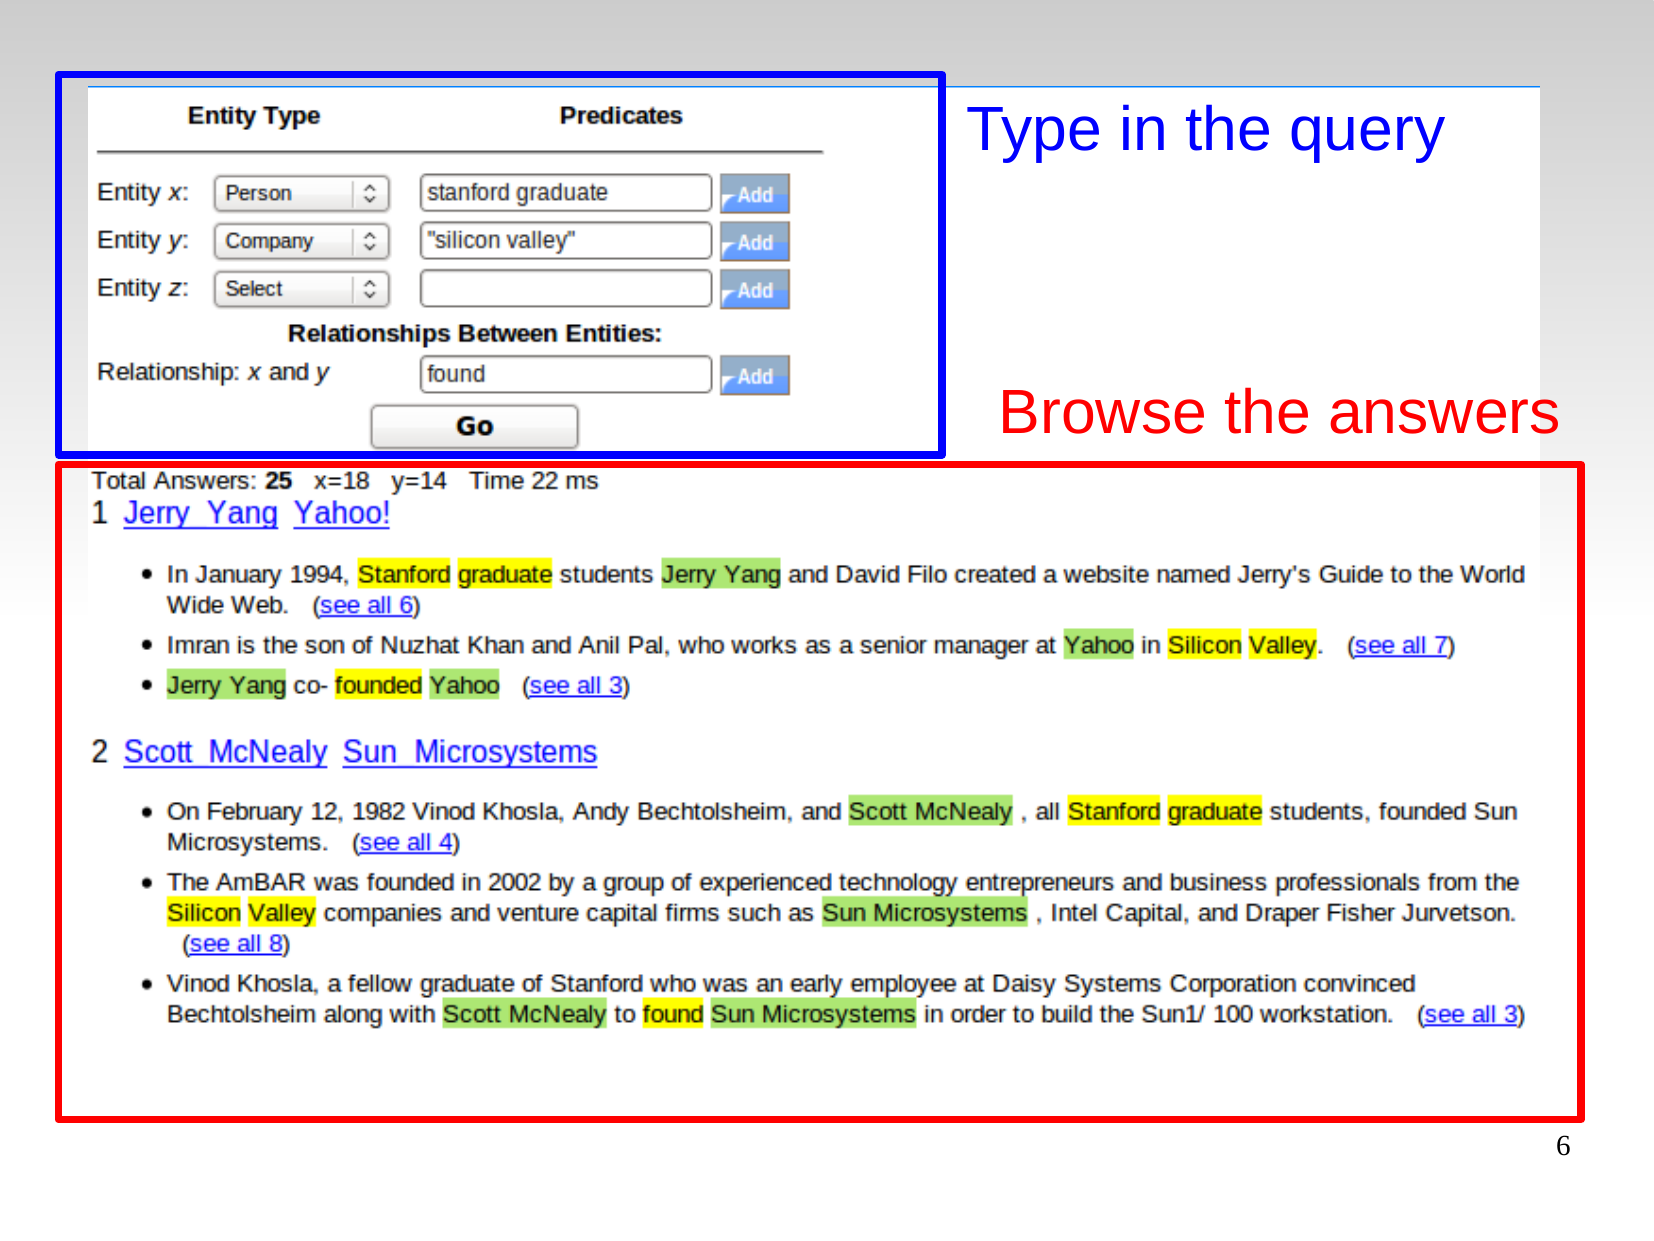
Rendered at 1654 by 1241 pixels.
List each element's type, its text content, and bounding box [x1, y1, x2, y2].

picture [88, 86, 938, 451]
picture [88, 86, 1540, 461]
text_box Type in the query [951, 86, 1475, 172]
text_box Browse the answers [984, 369, 1582, 455]
picture [88, 468, 1540, 1040]
